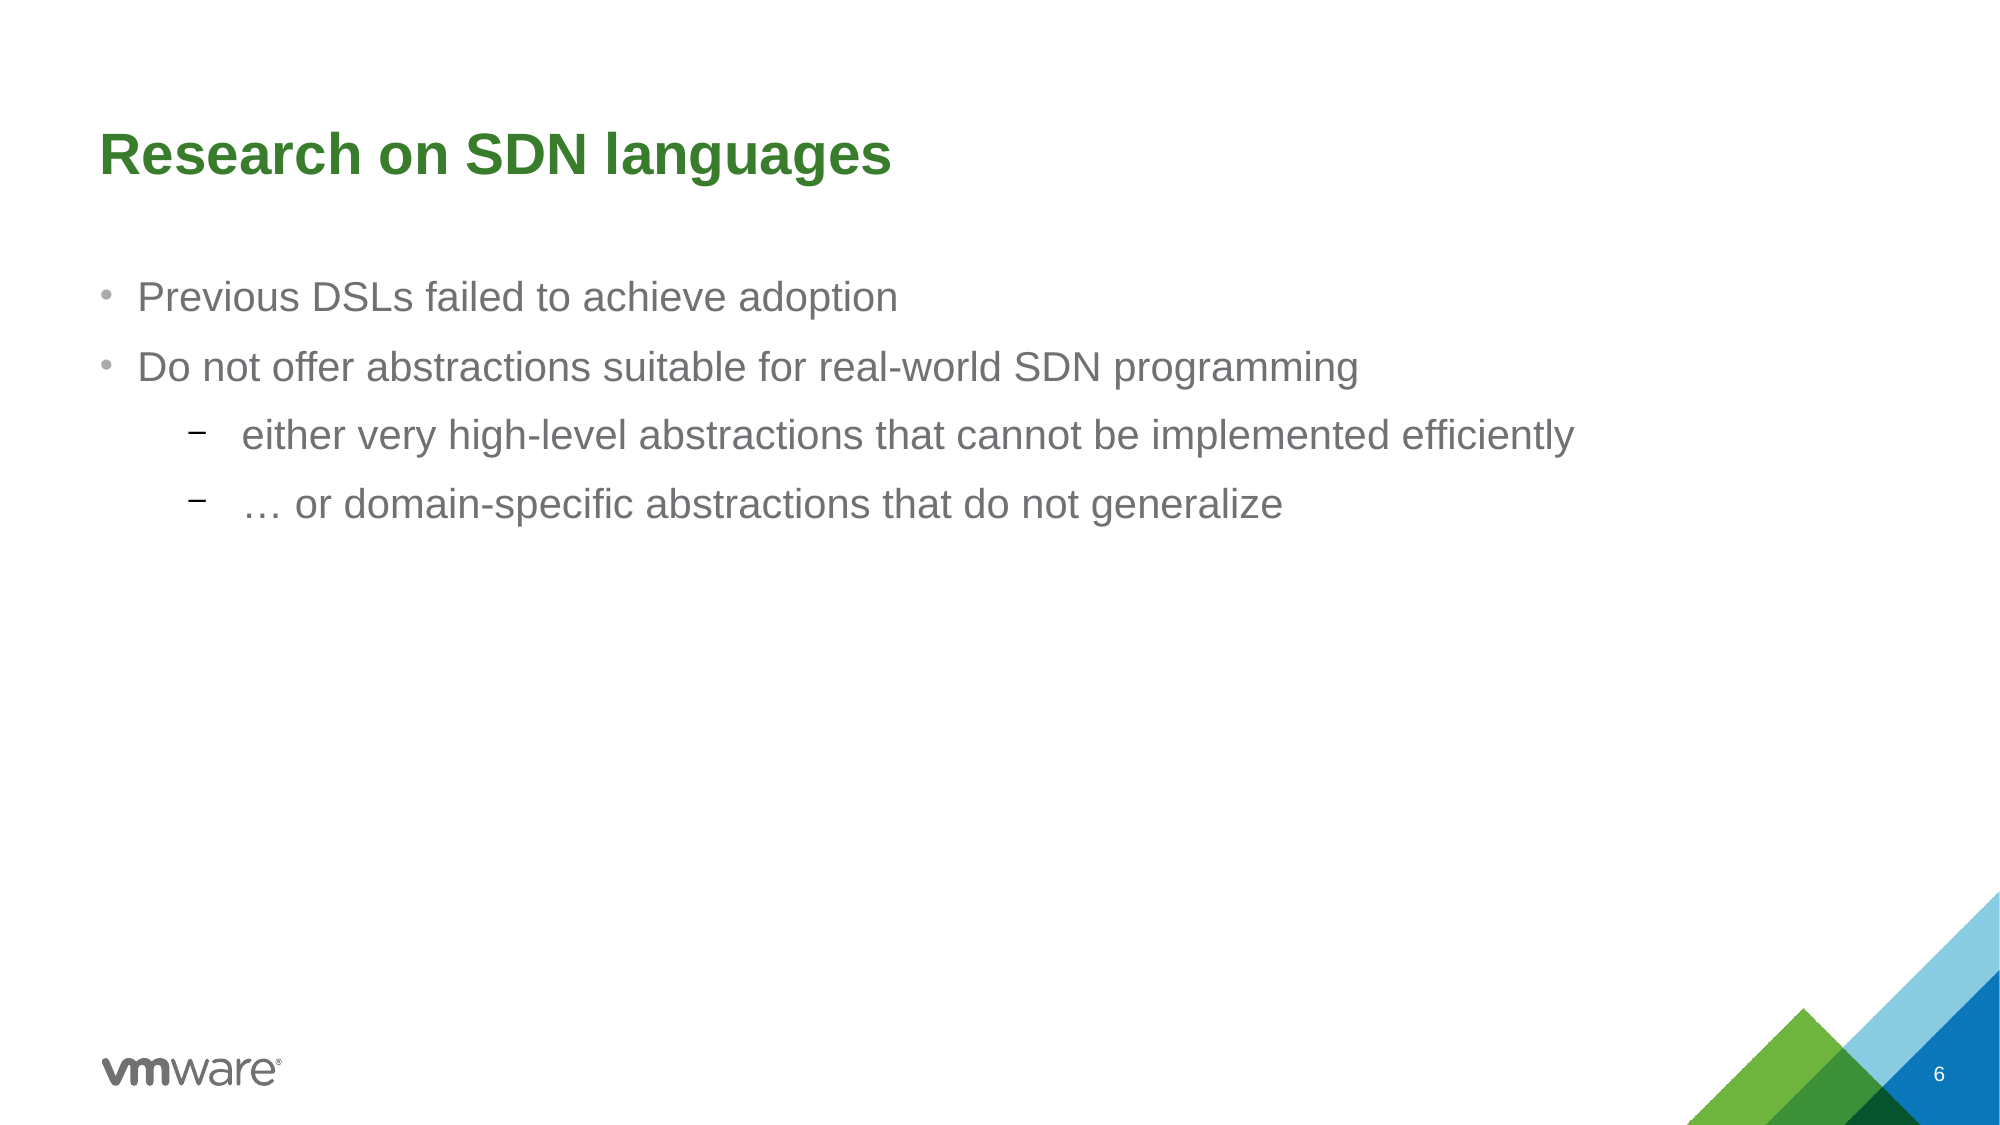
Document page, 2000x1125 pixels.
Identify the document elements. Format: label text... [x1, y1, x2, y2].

slide_number <number> [1902, 1060, 1977, 1085]
title Research on SDN languages [100, 54, 1900, 188]
picture [1674, 887, 2000, 1125]
list Previous DSLs failed to achieve adoption Do not offer abstractions suitable for real-world SDN programming either very high-level abstractions that cannot be implemented efficiently … or domain-specific abstractions that do not generalize [99, 275, 1900, 988]
